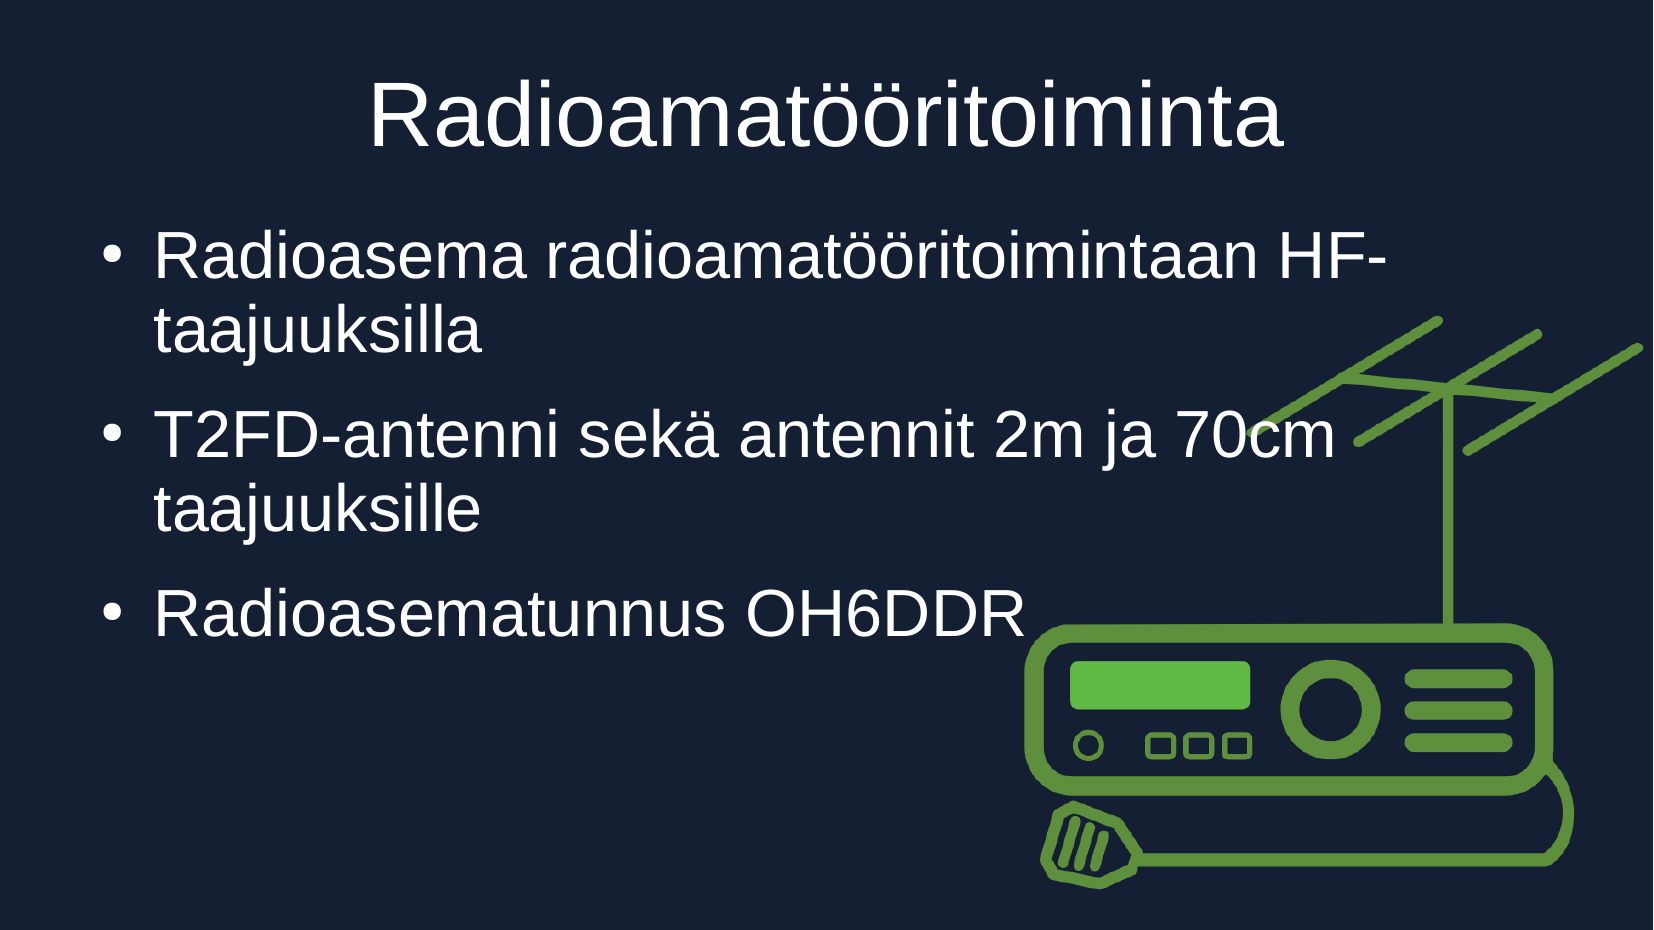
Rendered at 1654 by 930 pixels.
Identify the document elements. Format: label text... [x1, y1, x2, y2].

list Radioasema radioamatööritoimintaan HF-taajuuksilla T2FD-antenni sekä antennit 2m ja 70cm taajuuksille Radio­asema­tunnus OH6DDR [82, 217, 1571, 757]
picture [1012, 305, 1649, 901]
title Radioamatööritoiminta [82, 37, 1571, 193]
